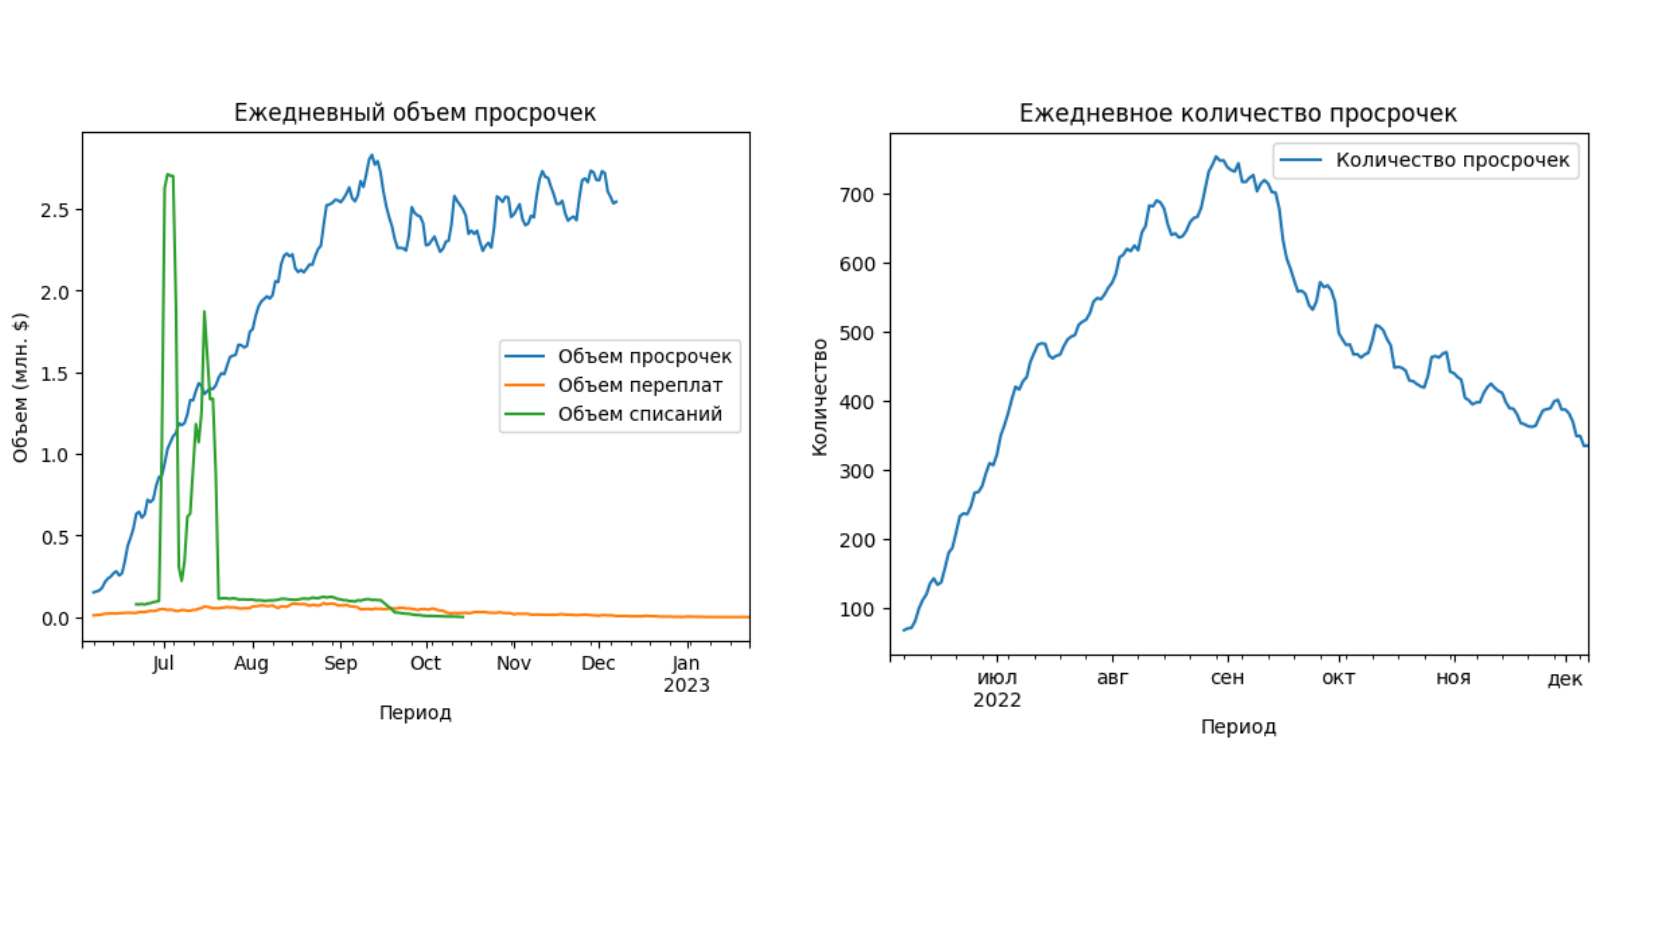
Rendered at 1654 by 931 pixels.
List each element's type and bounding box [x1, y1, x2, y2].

picture [0, 88, 763, 736]
picture [797, 88, 1601, 752]
